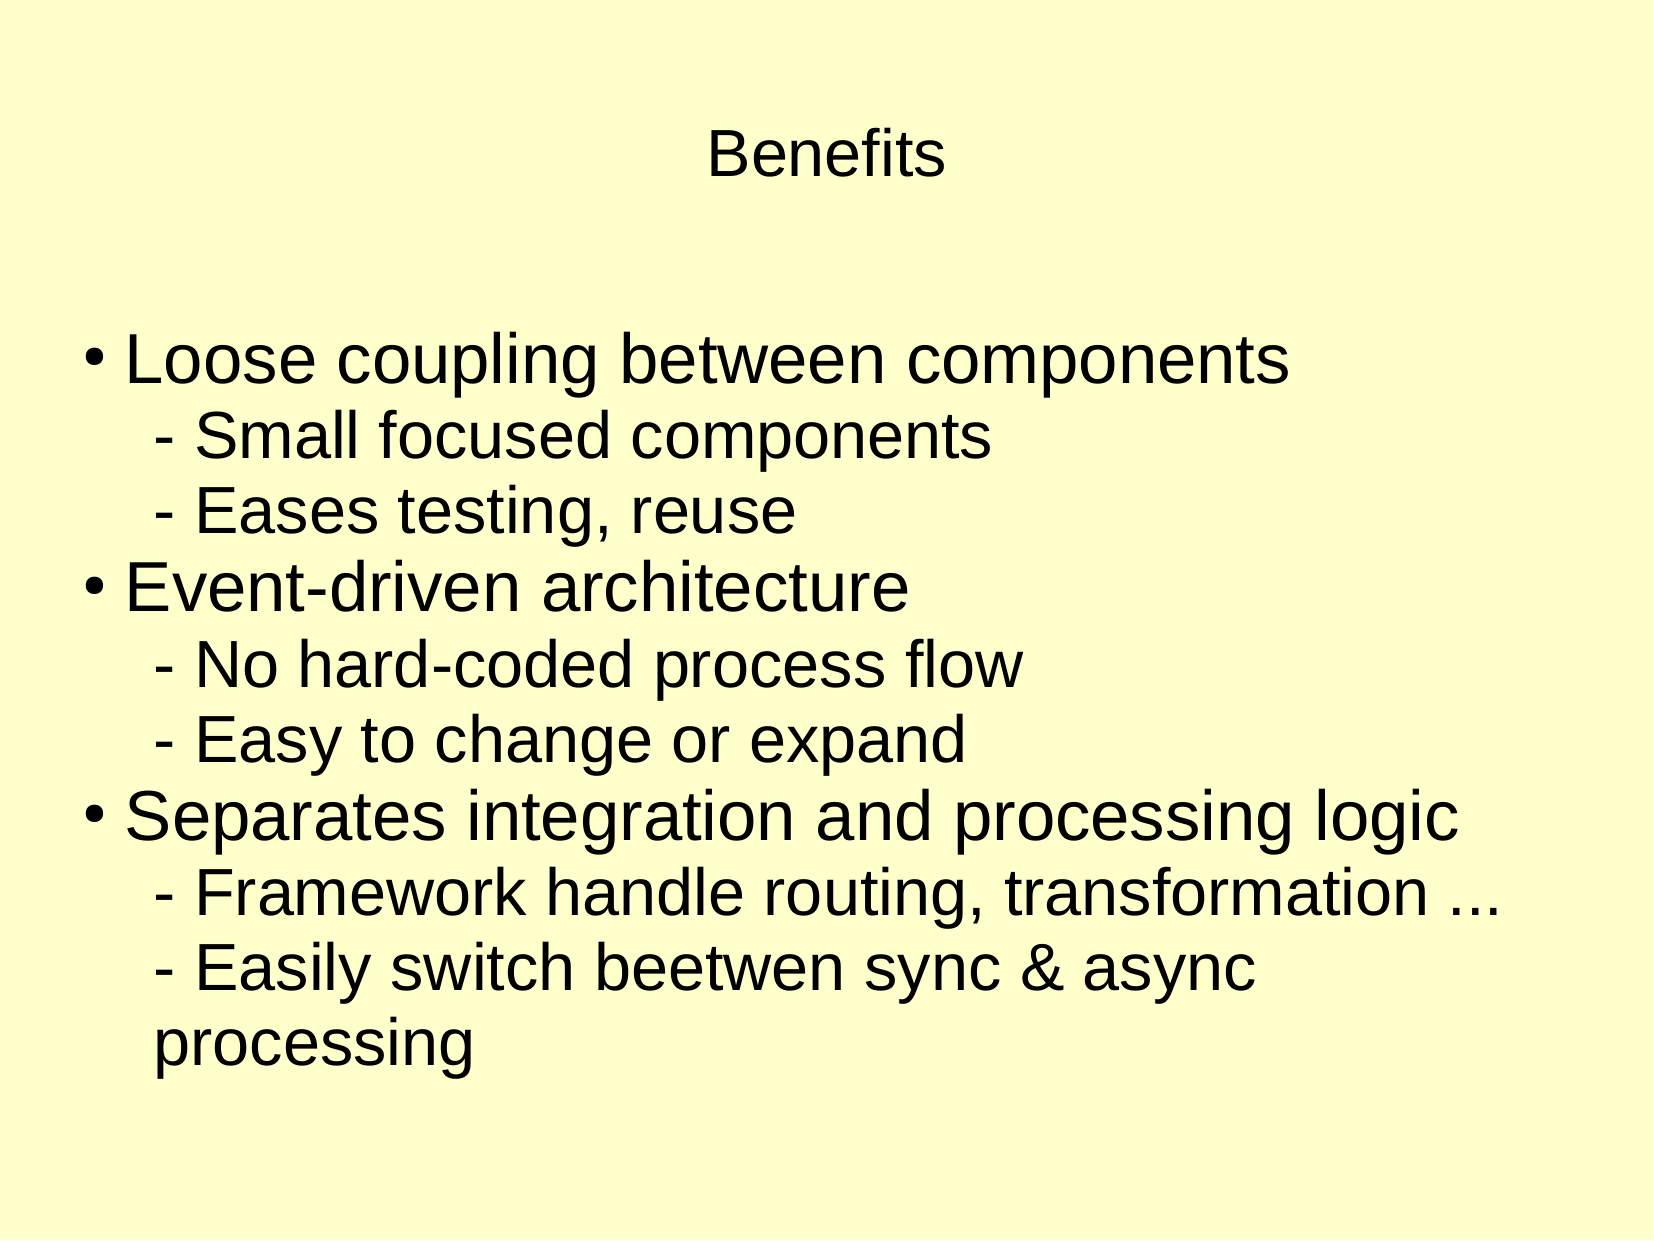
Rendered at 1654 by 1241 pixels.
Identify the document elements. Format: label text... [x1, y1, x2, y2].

title Benefits [82, 49, 1571, 257]
subtitle Loose coupling between components - Small focused components - Eases testing, reuse Event-driven architecture - No hard-coded process flow - Easy to change or expand Separates integration and processing logic - Framework handle routing, transformation ... - Easily switch beetwen sync & async processing [82, 290, 1571, 1109]
